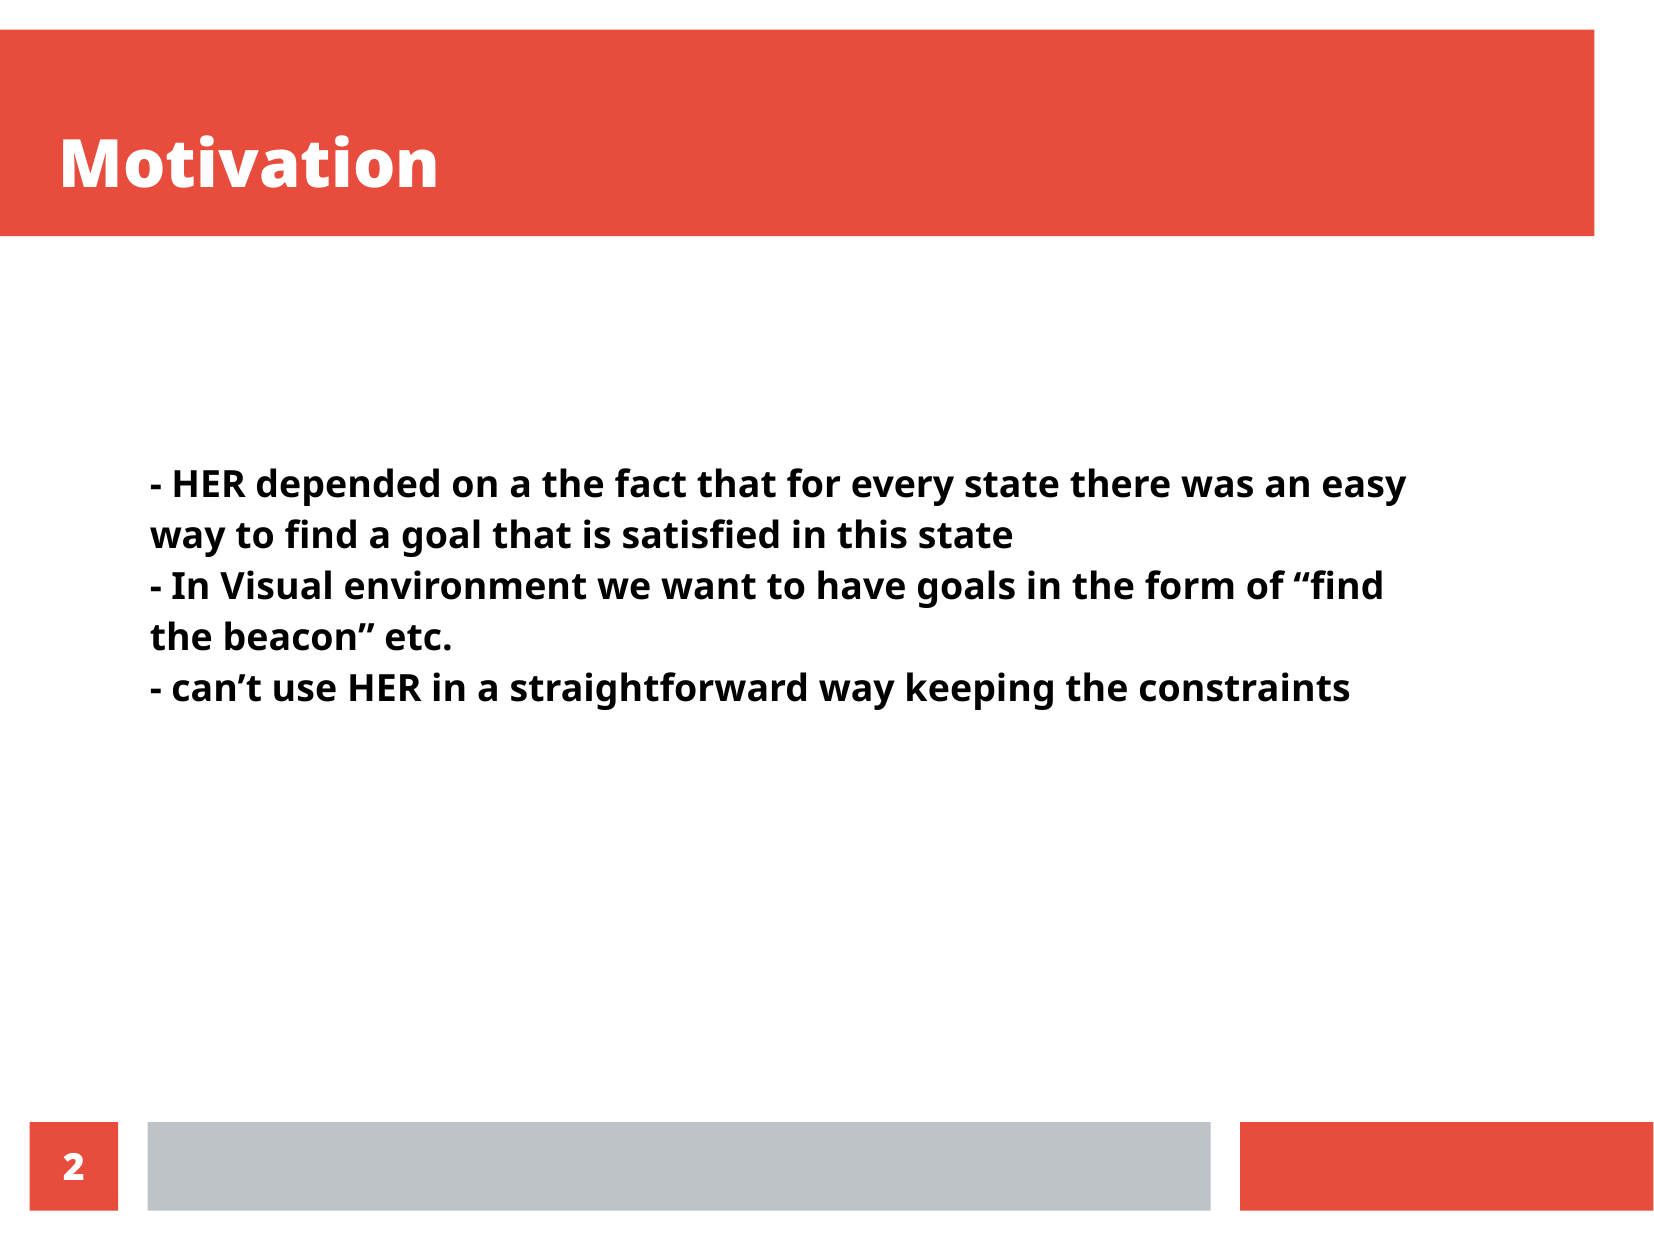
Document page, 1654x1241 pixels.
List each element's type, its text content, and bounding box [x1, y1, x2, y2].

text_box - HER depended on a the fact that for every state there was an easy way to find a goal that is satisfied in this state - In Visual environment we want to have goals in the form of “find the beacon” etc. - can’t use HER in a straightforward way keeping the constraints [135, 450, 1456, 726]
title Motivation [59, 59, 1595, 207]
